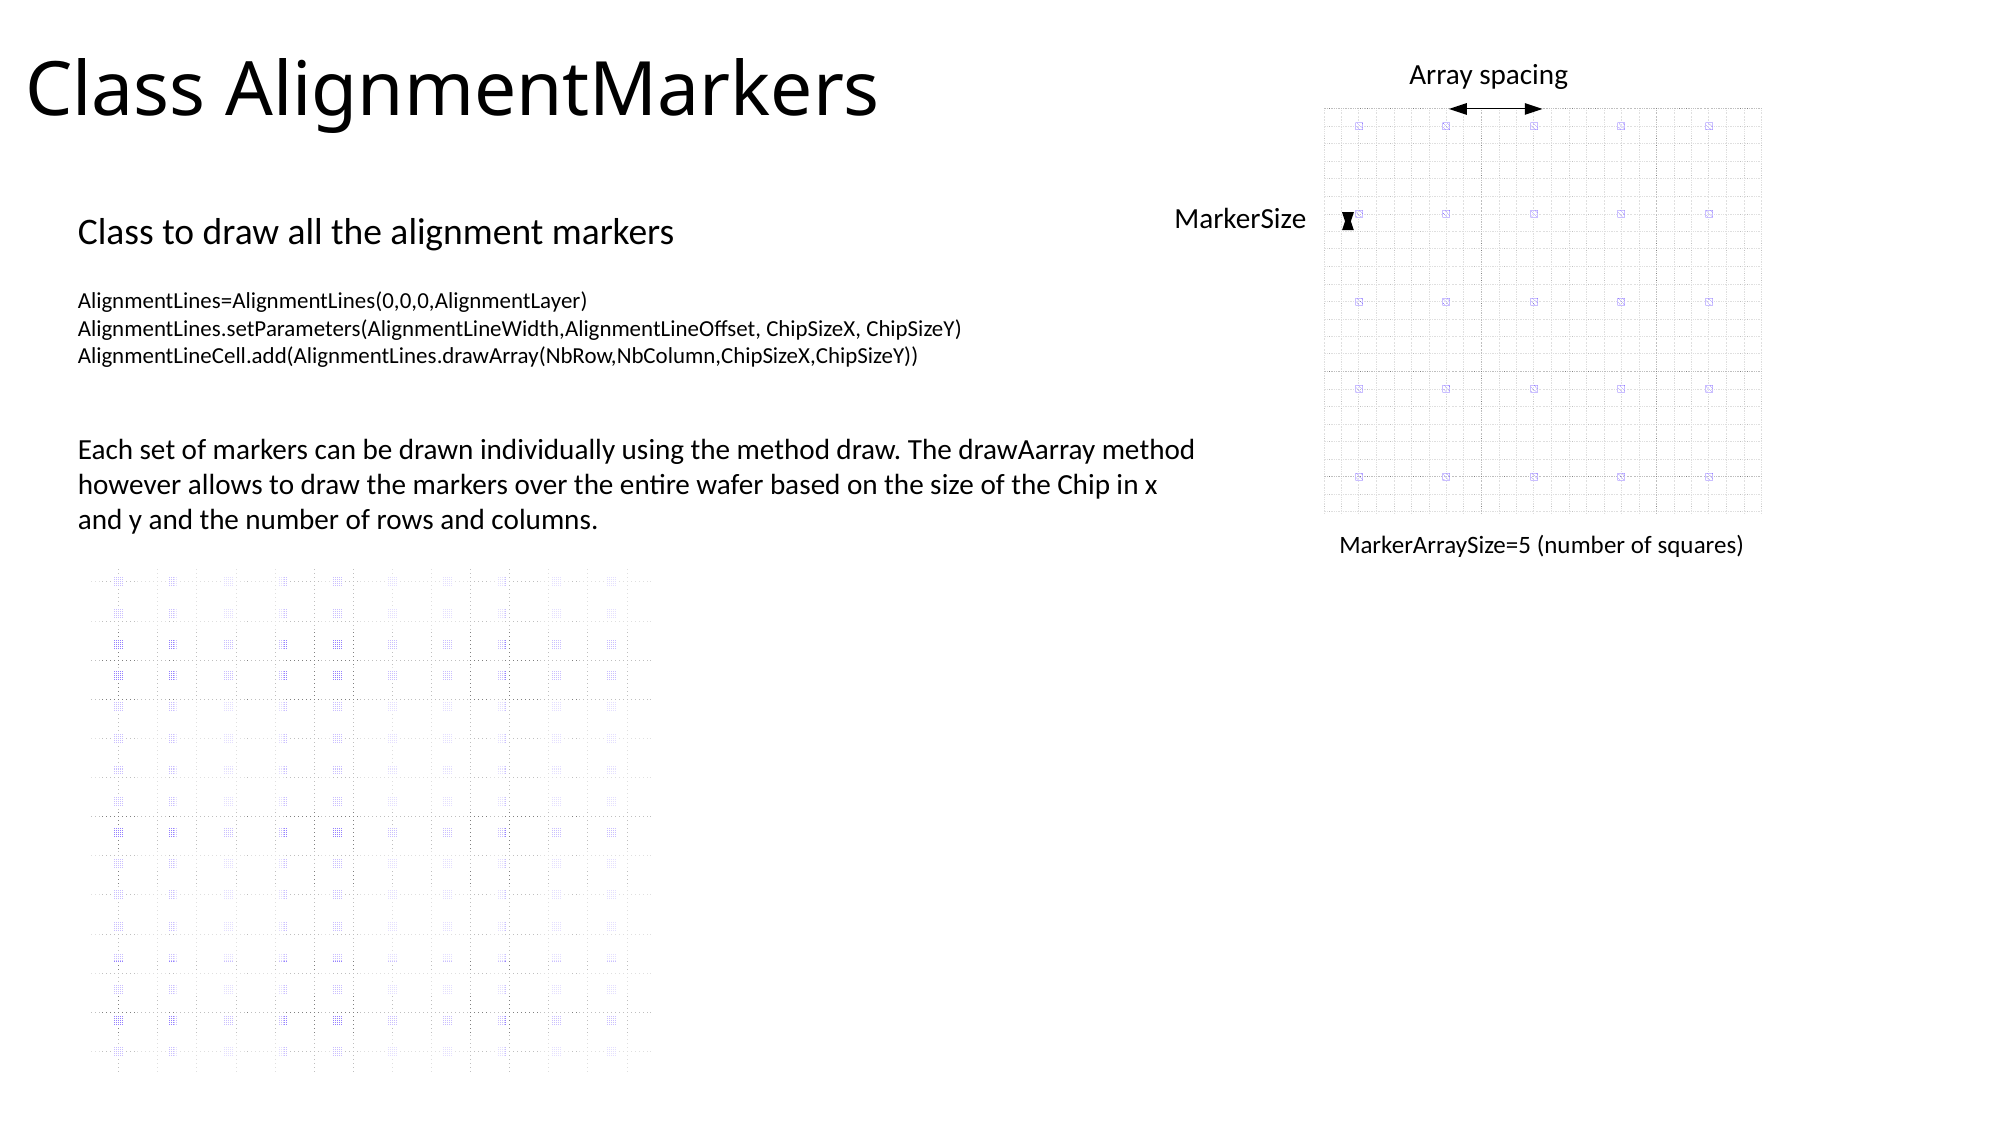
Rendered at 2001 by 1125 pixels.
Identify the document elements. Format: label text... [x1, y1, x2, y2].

text_box Each set of markers can be drawn individually using the method draw. The drawAarray method however allows to draw the markers over the entire wafer based on the size of the Chip in x and y and the number of rows and columns. [62, 422, 1218, 544]
title Class AlignmentMarkers [10, 0, 1736, 200]
text_box Array spacing [1394, 48, 1586, 99]
text_box AlignmentLines=AlignmentLines(0,0,0,AlignmentLayer) AlignmentLines.setParameters(AlignmentLineWidth,AlignmentLineOffset, ChipSizeX, ChipSizeY) AlignmentLineCell.add(AlignmentLines.drawArray(NbRow,NbColumn,ChipSizeX,ChipSizeY)) [63, 278, 1322, 376]
picture [1322, 108, 1763, 514]
picture [88, 566, 651, 1073]
text_box MarkerSize [1159, 192, 1323, 243]
text_box Class to draw all the alignment markers [62, 199, 706, 261]
text_box MarkerArraySize=5 (number of squares) [1324, 521, 1763, 567]
